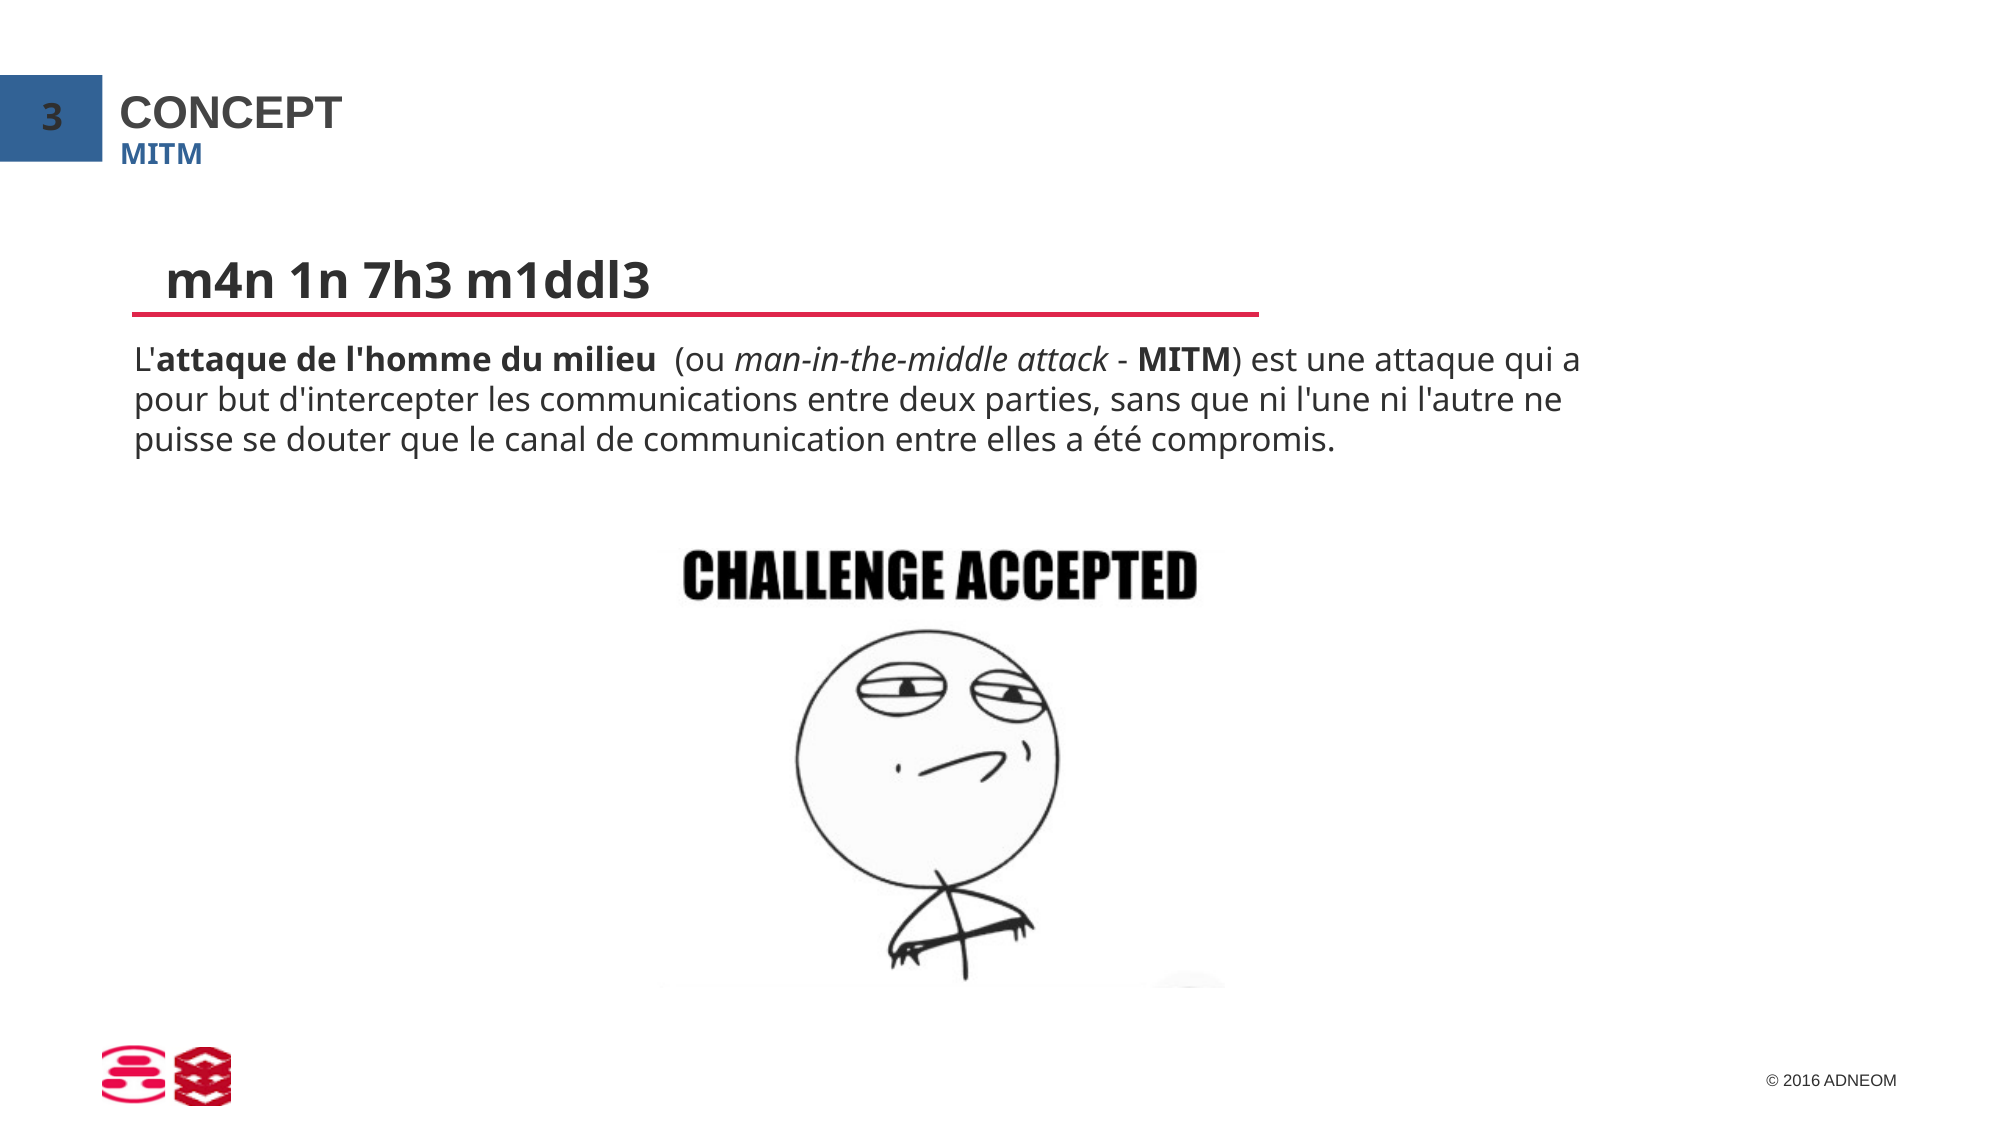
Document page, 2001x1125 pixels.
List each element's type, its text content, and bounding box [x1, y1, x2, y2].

list MITM [105, 120, 1000, 150]
picture [102, 1038, 231, 1114]
text_box m4n 1n 7h3 m1ddl3 [137, 240, 666, 312]
title CONCEPT [104, 75, 1898, 132]
text_box L'attaque de l'homme du milieu (ou man-in-the-middle attack - MITM) est une attaque qui a pour but d'intercepter les communications entre deux parties, sans que ni l'une ni l'autre ne puisse se douter que le canal de communication entre elles a été compromis. [118, 338, 1621, 451]
picture [657, 548, 1225, 988]
